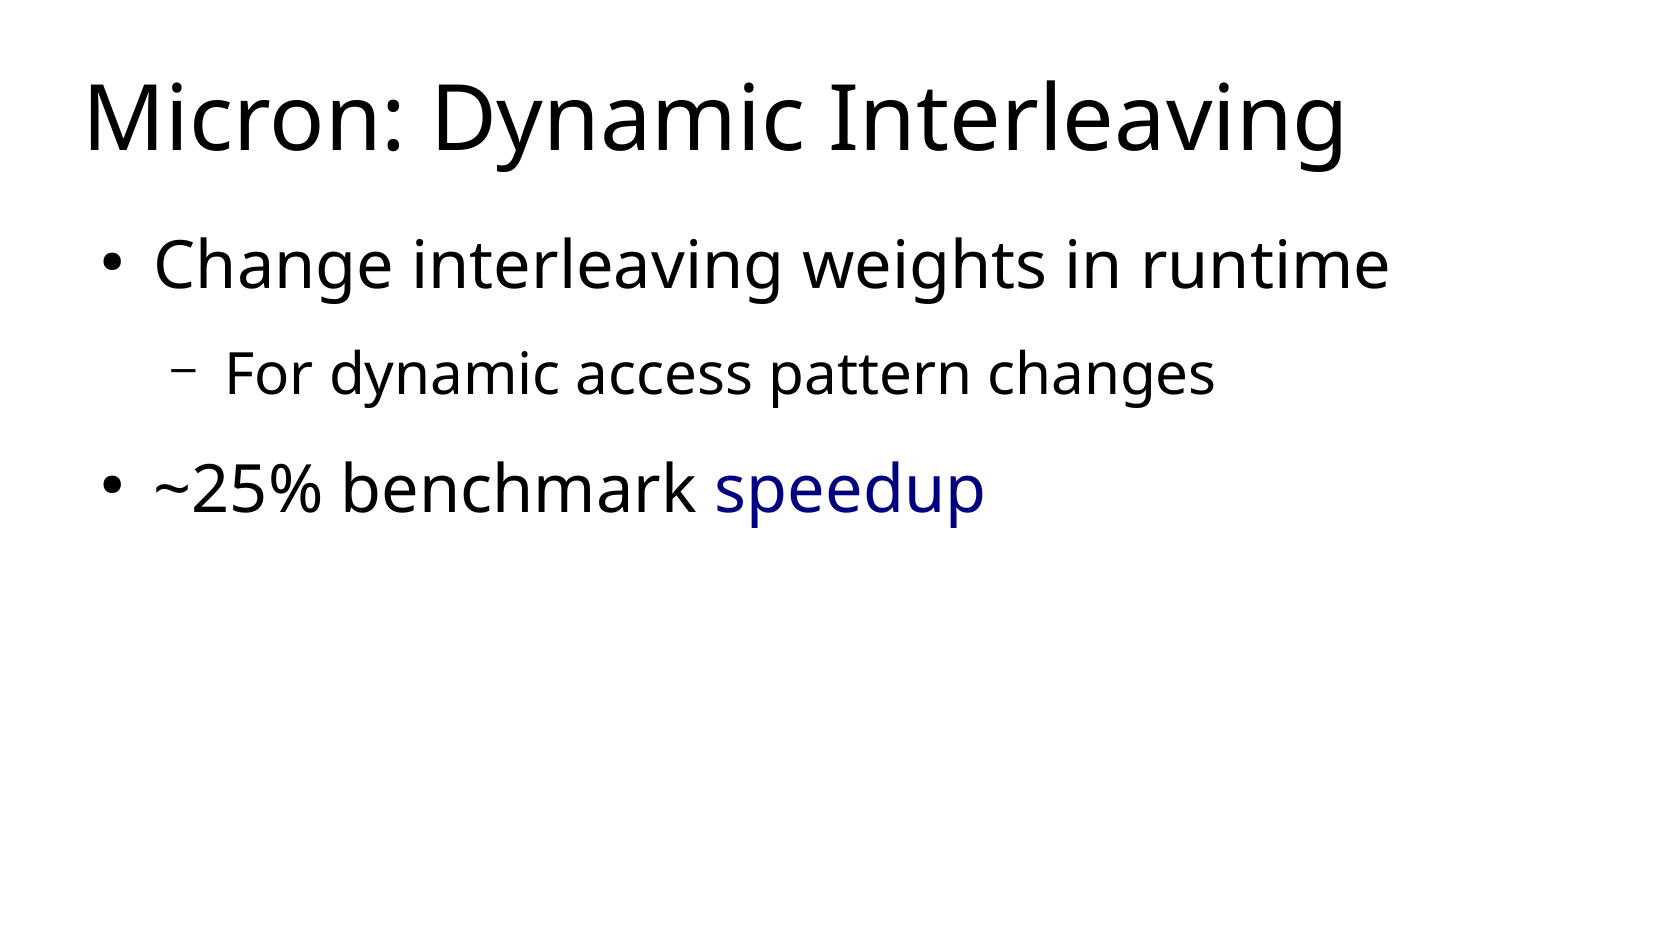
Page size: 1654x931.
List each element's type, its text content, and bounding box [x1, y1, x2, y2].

list Change interleaving weights in runtime For dynamic access pattern changes ~25% benchmark speedup [82, 217, 1571, 758]
title Micron: Dynamic Interleaving [82, 37, 1571, 193]
